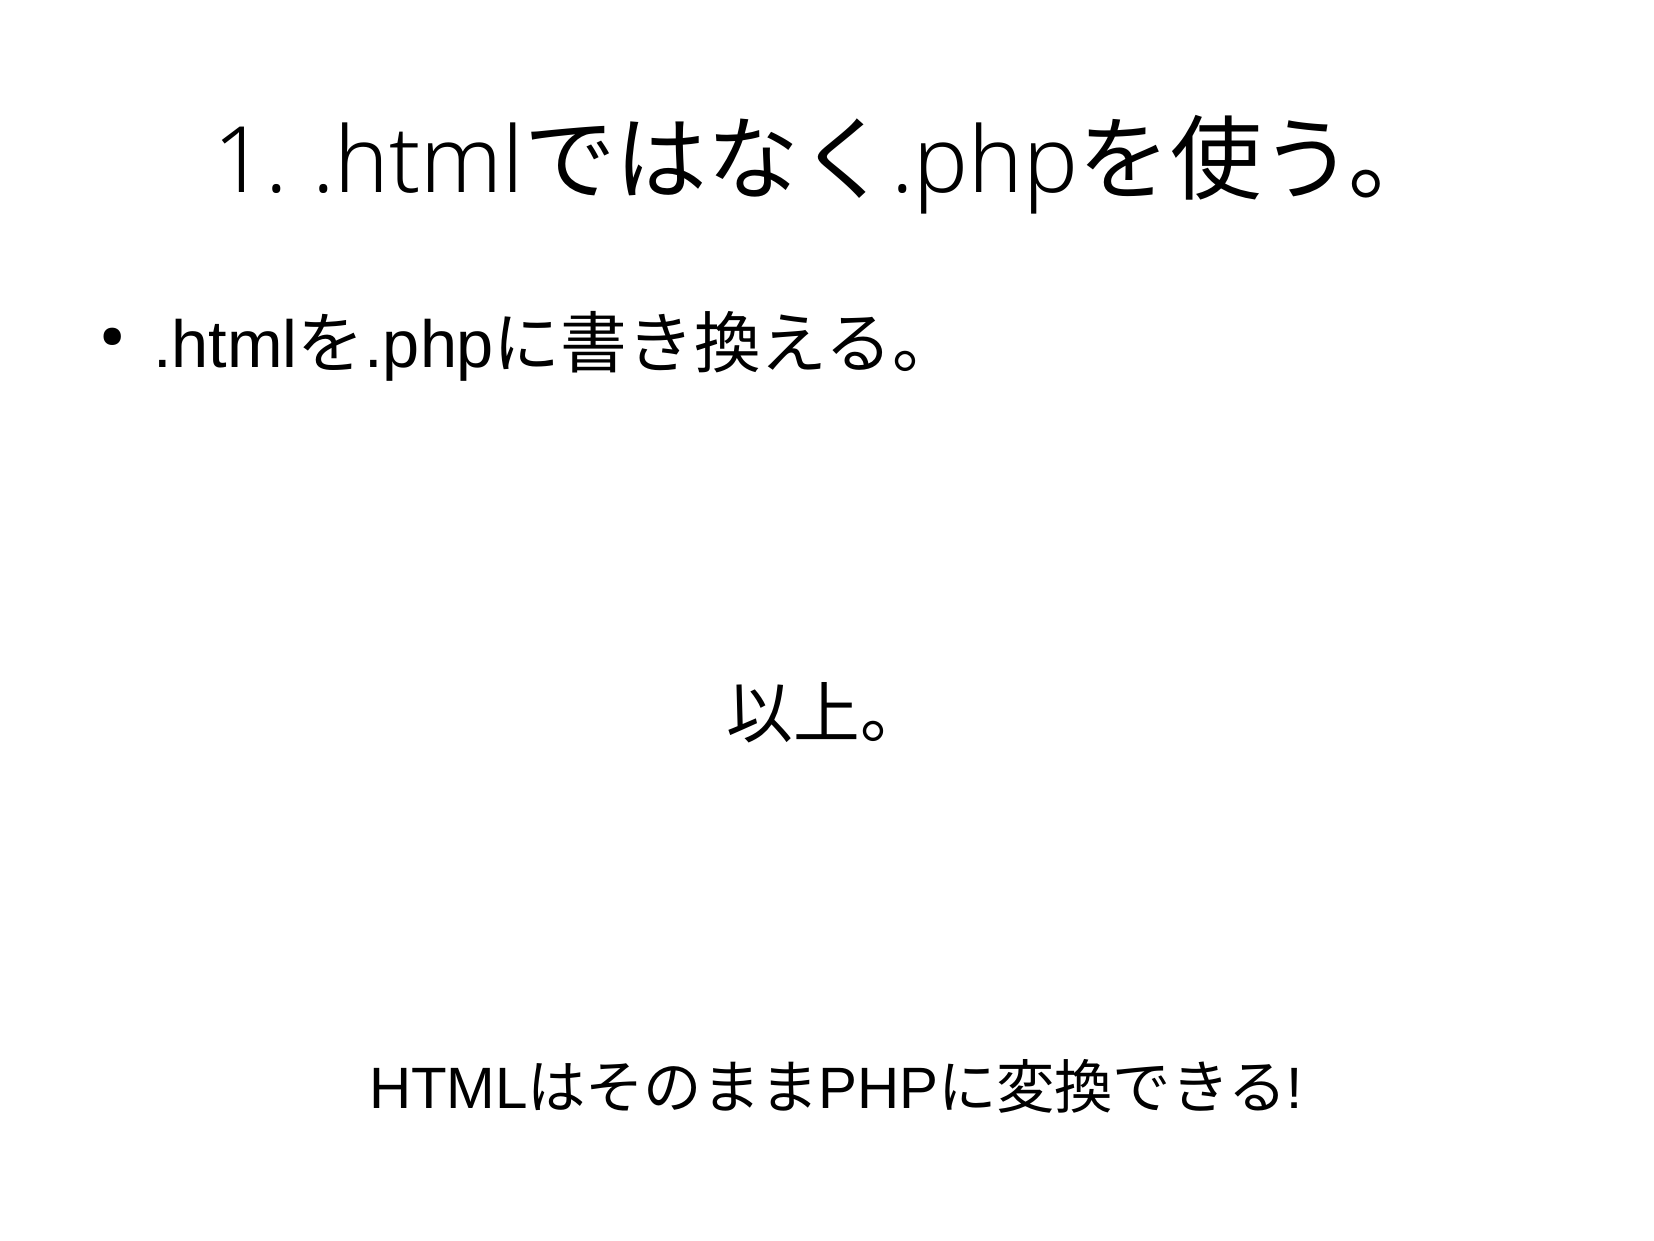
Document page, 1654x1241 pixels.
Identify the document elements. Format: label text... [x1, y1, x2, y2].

text_box HTMLはそのままPHPに変換できる! [354, 1033, 1320, 1114]
title 1. .htmlではなく.phpを使う。 [82, 49, 1571, 257]
list .htmlを.phpに書き換える。 以上。 [82, 290, 1571, 1109]
